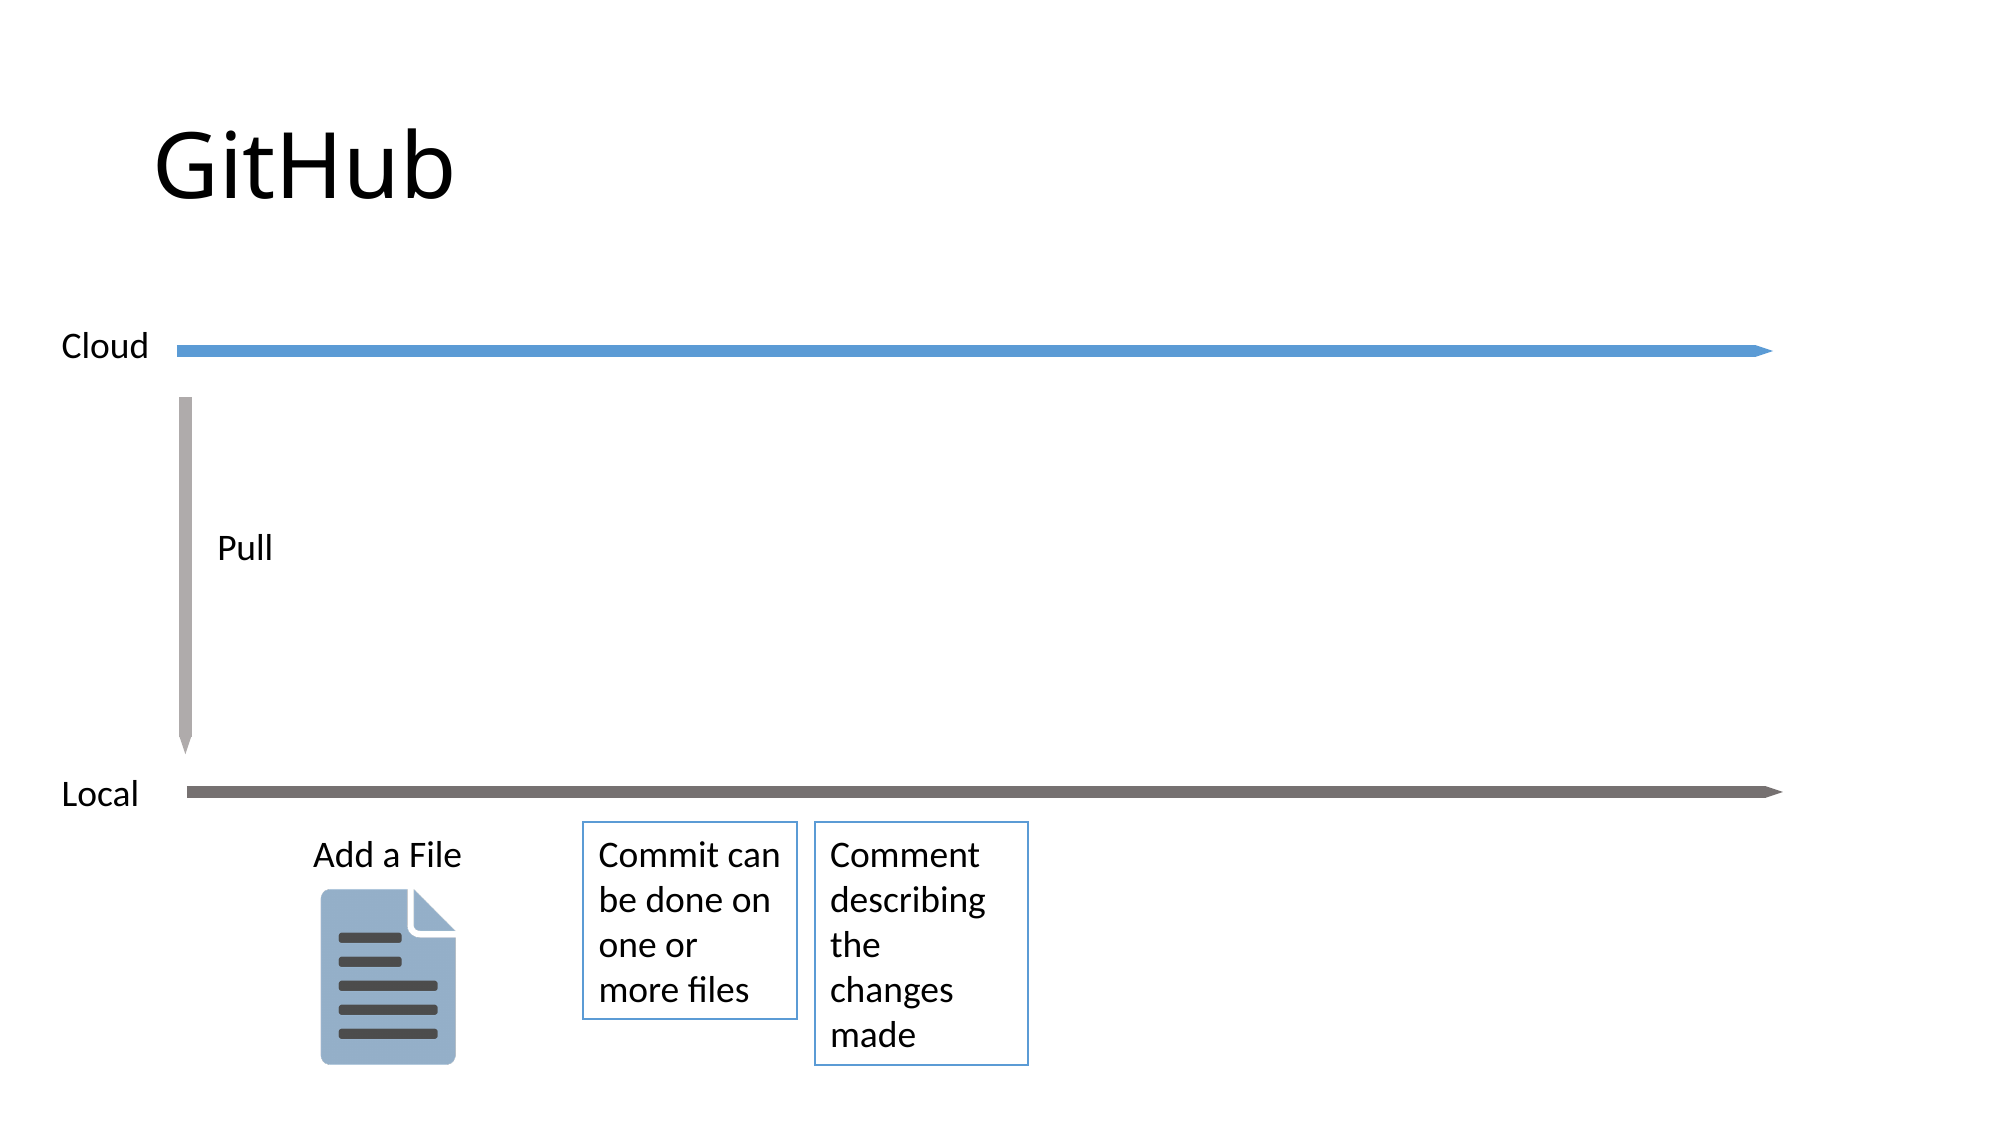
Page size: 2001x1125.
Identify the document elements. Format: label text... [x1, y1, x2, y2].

text_box Comment describing the changes made [815, 822, 1029, 1065]
title GitHub [137, 59, 1863, 278]
text_box Commit can be done on one or more files [583, 822, 797, 1020]
text_box Cloud [46, 313, 203, 375]
text_box Local [46, 761, 172, 823]
picture [282, 872, 494, 1085]
text_box Pull [202, 515, 327, 576]
text_box Add a File [298, 822, 494, 872]
